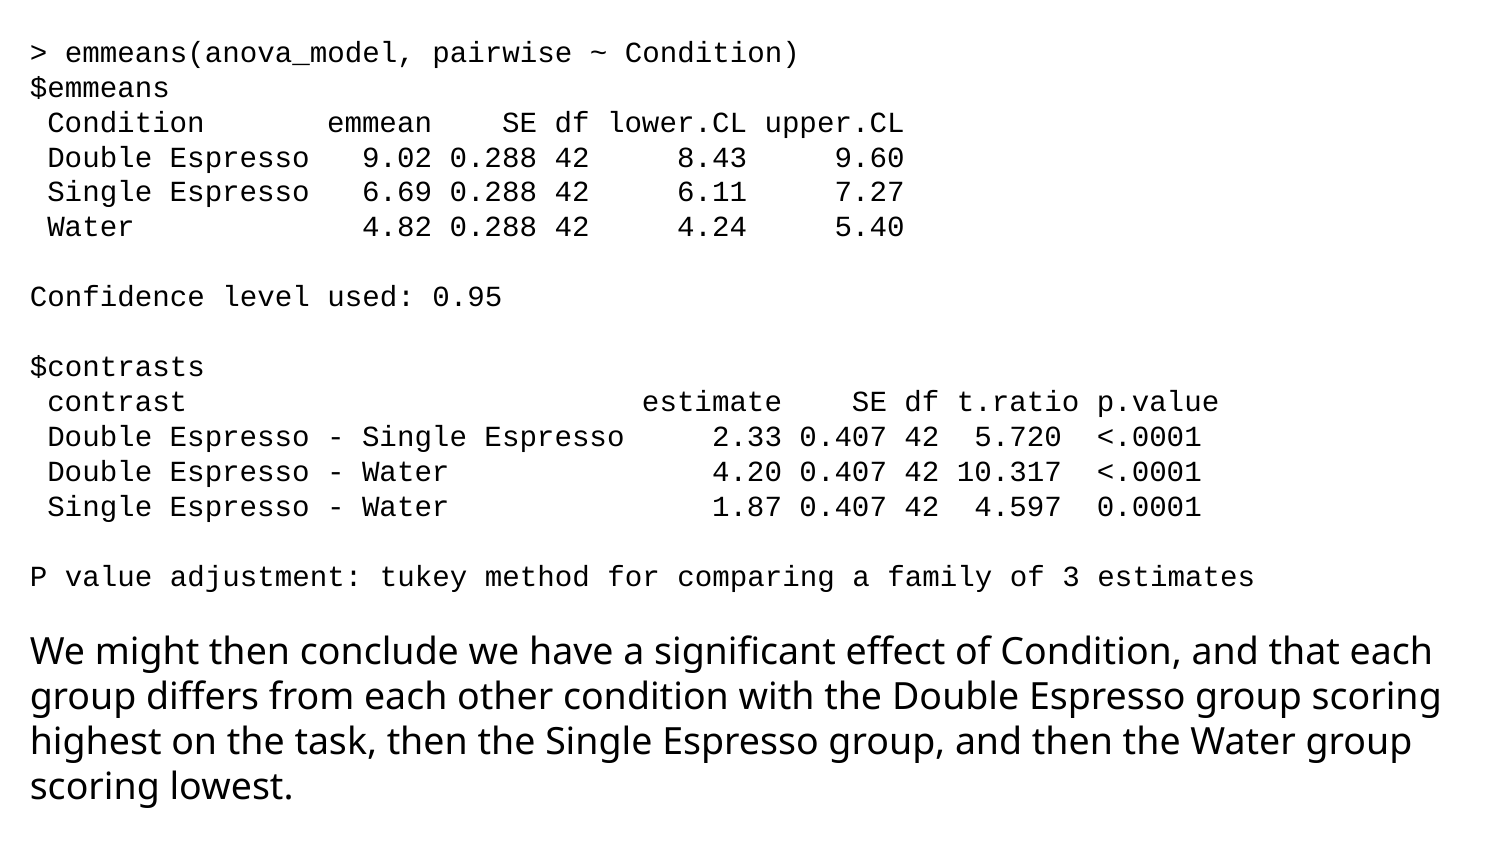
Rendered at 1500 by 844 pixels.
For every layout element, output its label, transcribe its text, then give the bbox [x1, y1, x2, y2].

text_box > emmeans(anova_model, pairwise ~ Condition) $emmeans Condition emmean SE df lower.CL upper.CL Double Espresso 9.02 0.288 42 8.43 9.60 Single Espresso 6.69 0.288 42 6.11 7.27 Water 4.82 0.288 42 4.24 5.40 Confidence level used: 0.95 $contrasts contrast estimate SE df t.ratio p.value Double Espresso - Single Espresso 2.33 0.407 42 5.720 <.0001 Double Espresso - Water 4.20 0.407 42 10.317 <.0001 Single Espresso - Water 1.87 0.407 42 4.597 0.0001 P value adjustment: tukey method for comparing a family of 3 estimates We might then conclude we have a significant effect of Condition, and that each group differs from each other condition with the Double Espresso group scoring highest on the task, then the Single Espresso group, and then the Water group scoring lowest. [14, 17, 1485, 834]
